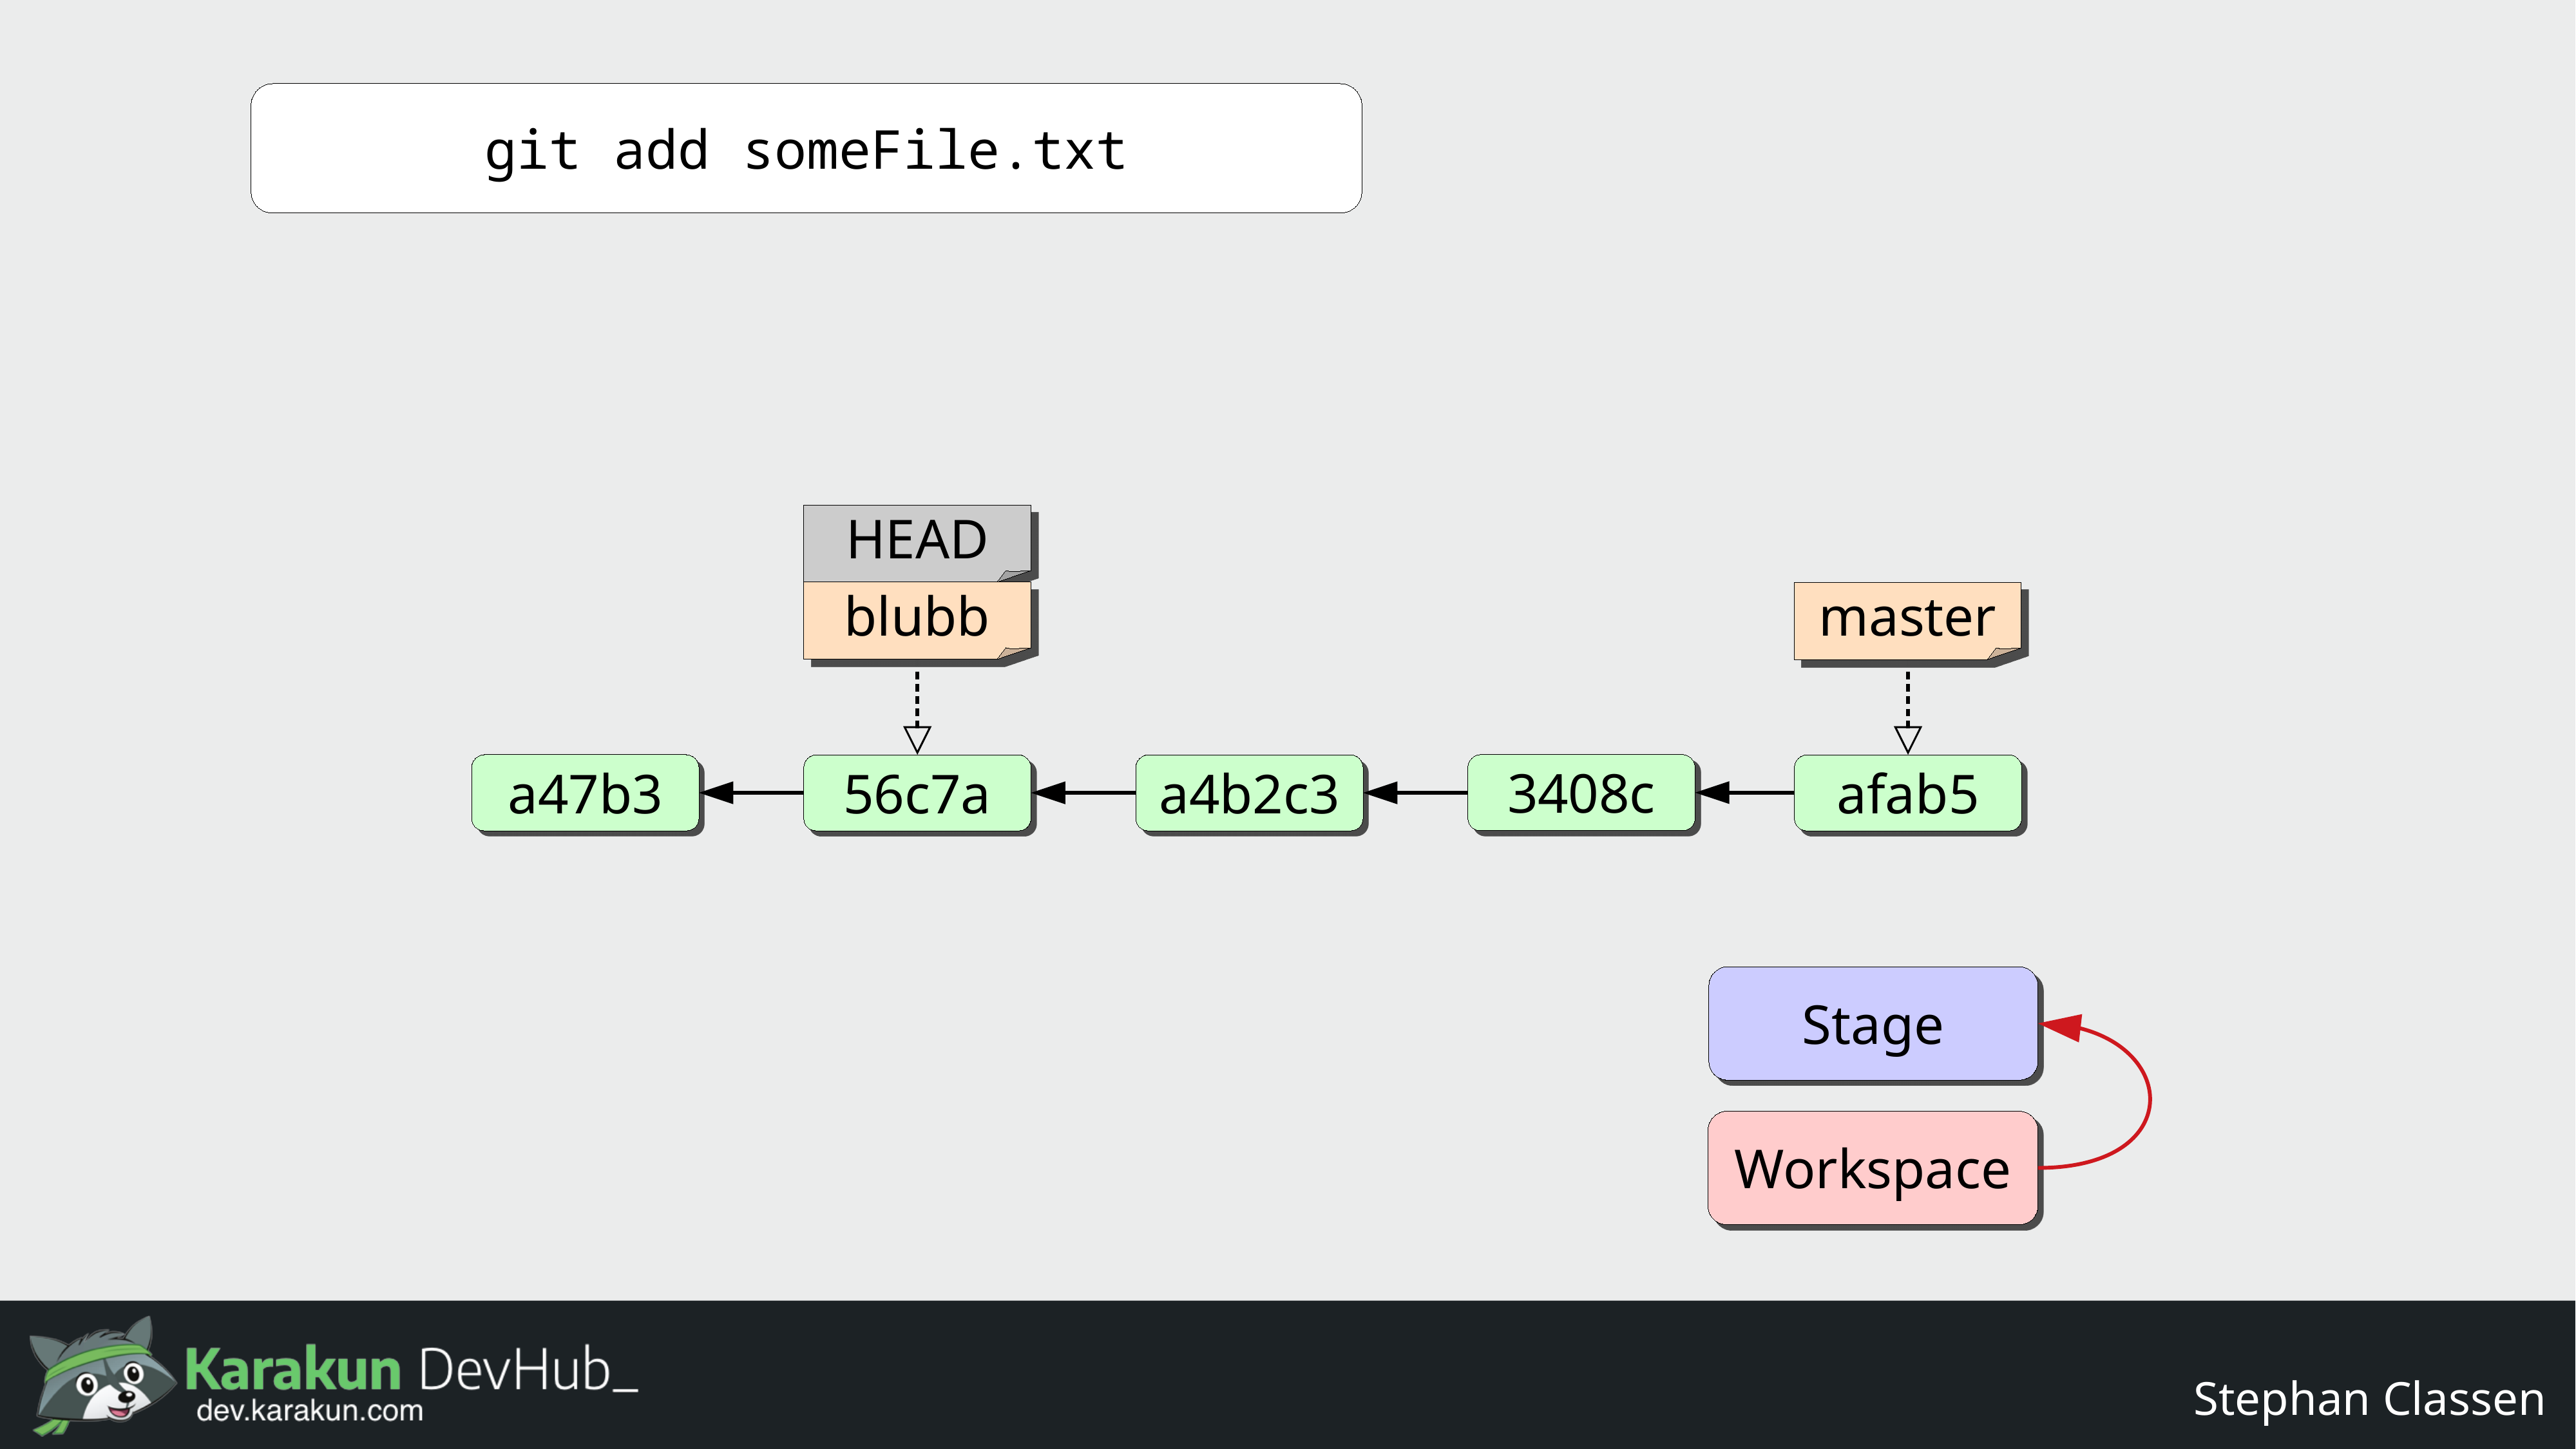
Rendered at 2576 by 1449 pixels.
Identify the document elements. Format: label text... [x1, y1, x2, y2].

text_box git add someFile.txt [251, 83, 1362, 213]
text_box afab5 [1794, 755, 2022, 831]
text_box blubb [803, 582, 1031, 659]
text_box HEAD [803, 505, 1031, 582]
text_box a47b3 [472, 754, 700, 831]
picture [30, 1316, 647, 1437]
text_box master [1794, 582, 2021, 660]
text_box a4b2c3 [1136, 755, 1364, 831]
text_box [0, 1300, 2575, 1449]
text_box Workspace [1708, 1111, 2038, 1225]
text_box 3408c [1467, 754, 1695, 831]
text_box 56c7a [803, 755, 1031, 831]
text_box Stephan Classen [1795, 1361, 2557, 1434]
text_box Stage [1708, 967, 2038, 1081]
